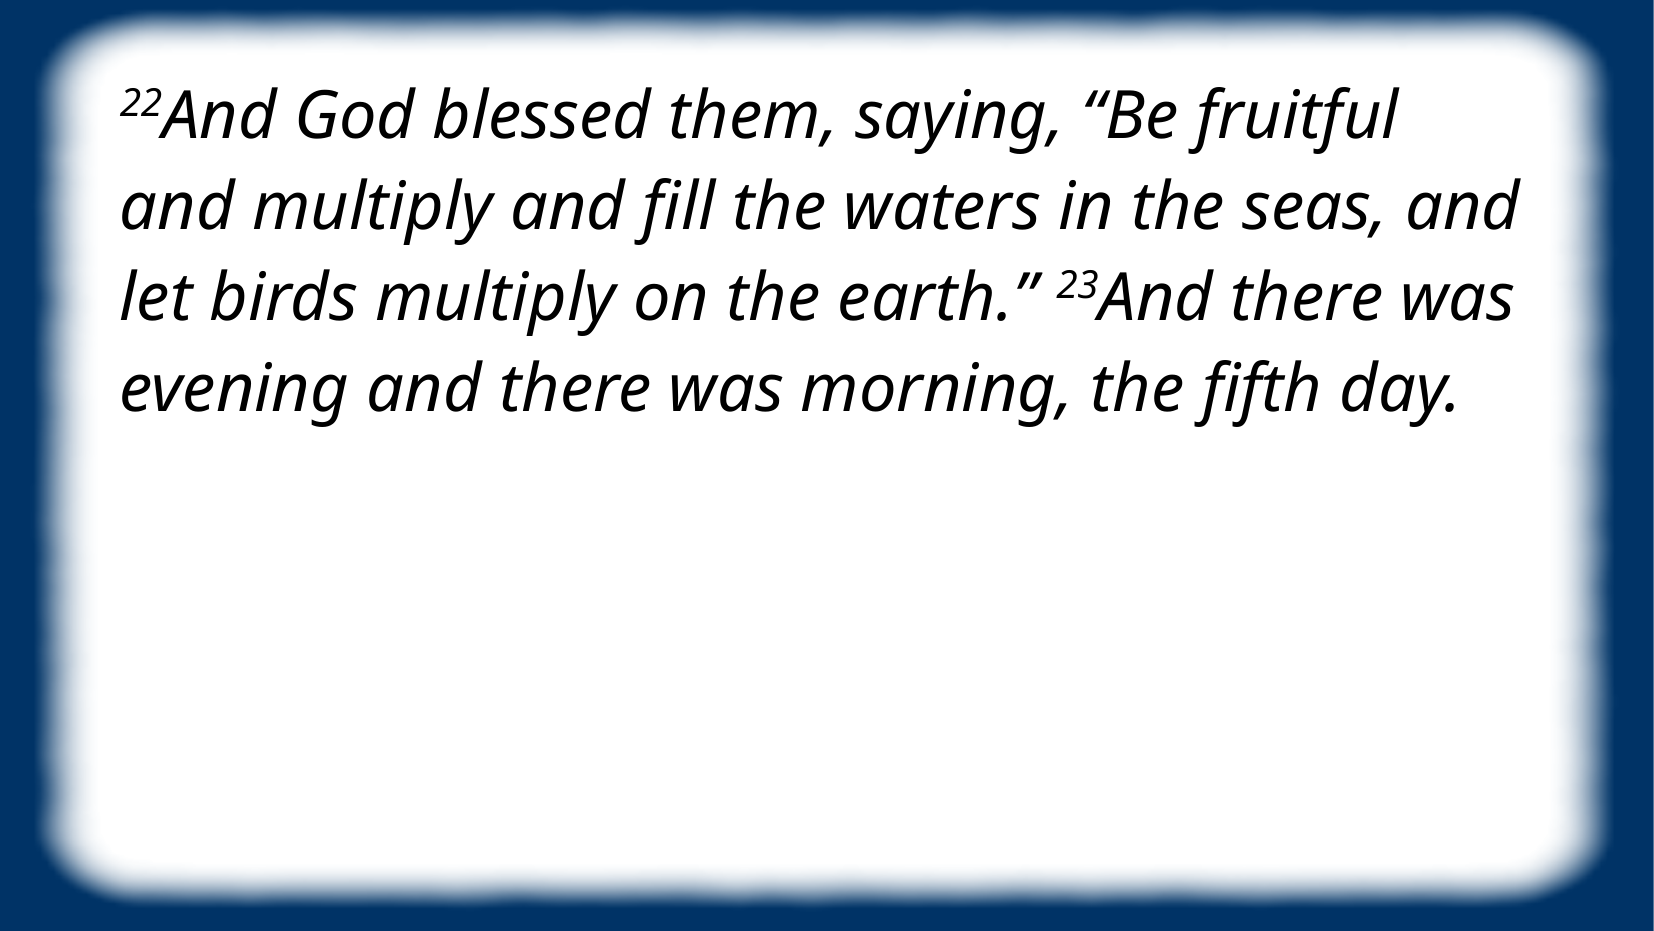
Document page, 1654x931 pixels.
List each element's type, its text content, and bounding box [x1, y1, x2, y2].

text_box 22And God blessed them, saying, “Be fruitful and multiply and fill the waters in the seas, and let birds multiply on the earth.” 23And there was evening and there was morning, the fifth day. [105, 60, 1546, 519]
picture [0, 0, 1654, 931]
